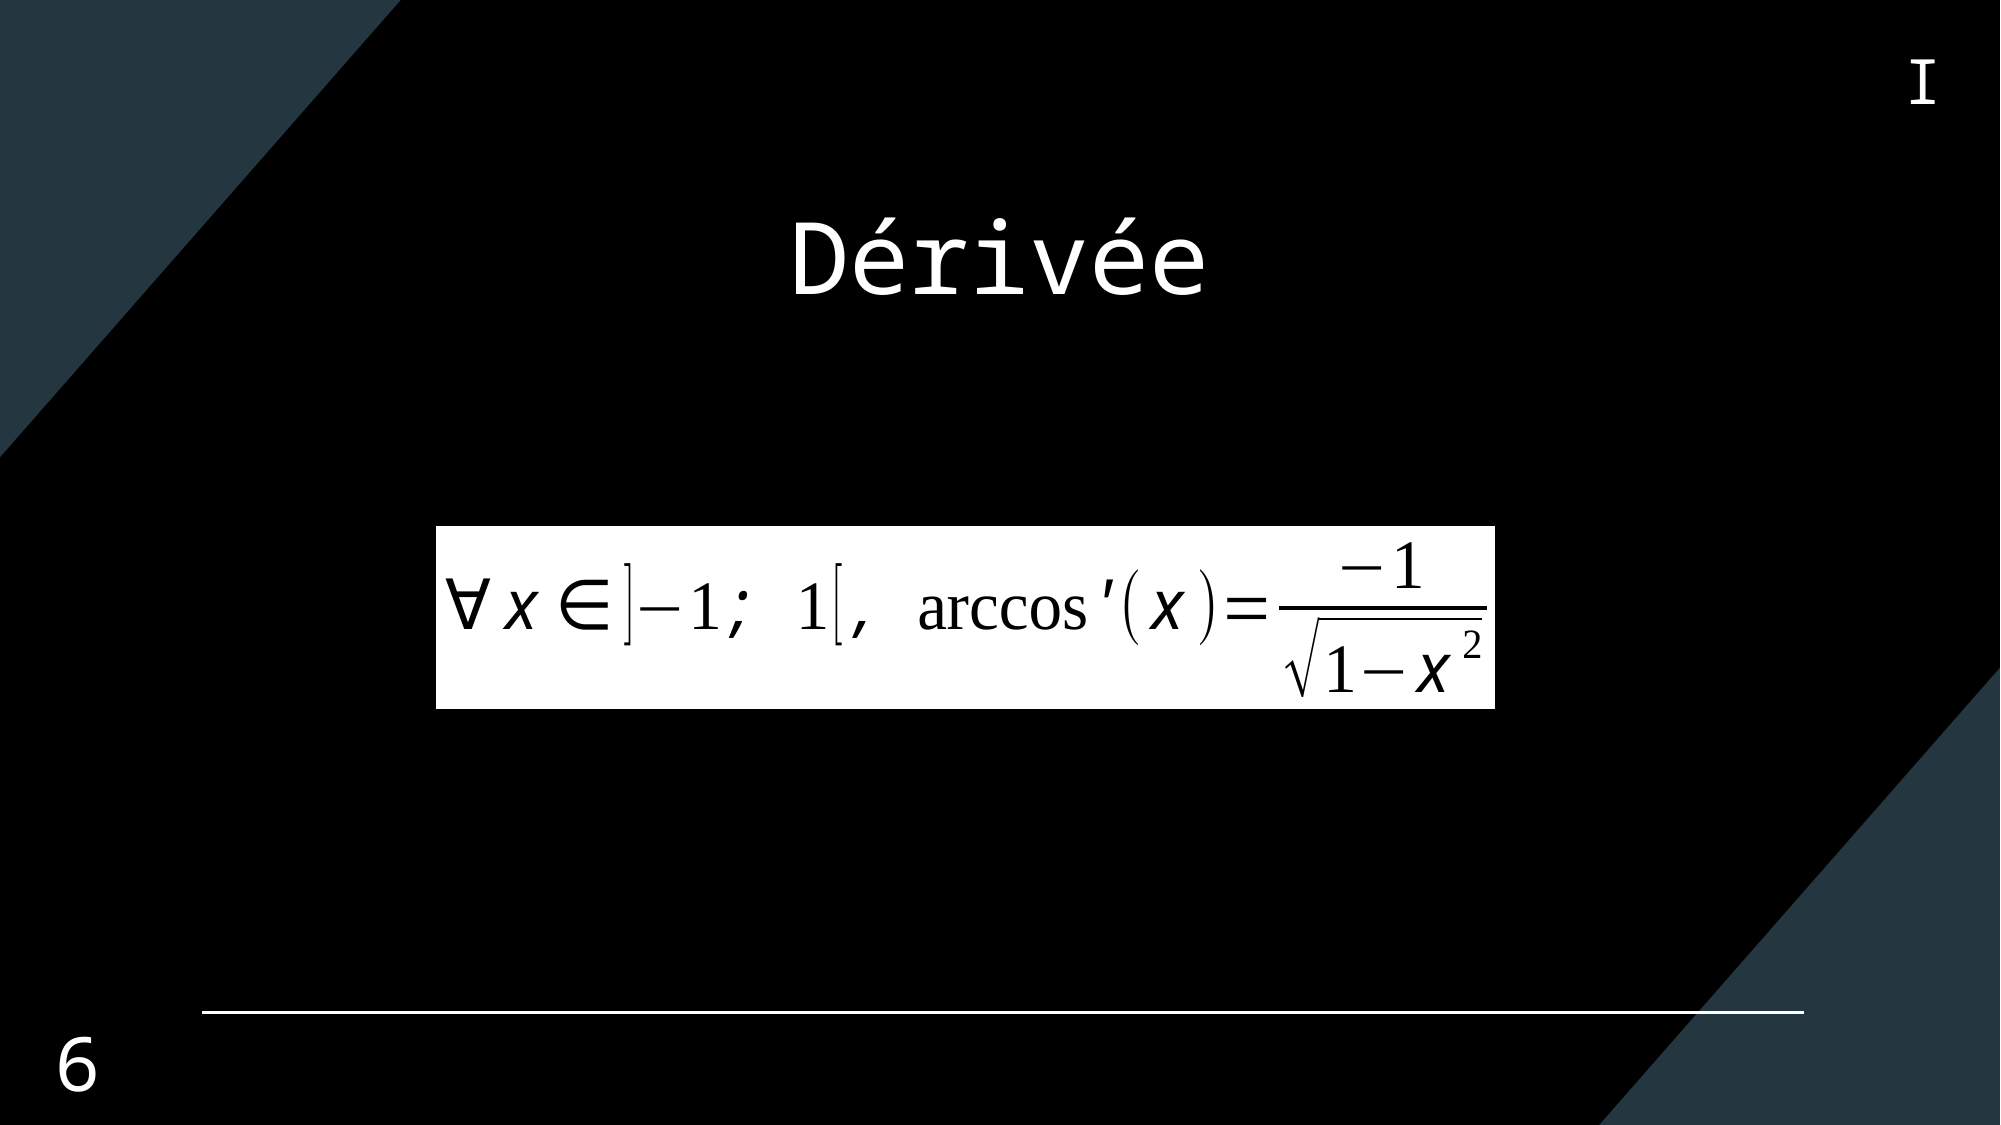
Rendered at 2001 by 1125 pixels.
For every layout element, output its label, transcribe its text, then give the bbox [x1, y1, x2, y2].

title Dérivée [187, 143, 1813, 367]
text_box I [1889, 30, 1958, 119]
text_box <number> [40, 1003, 433, 1107]
chart [435, 510, 1496, 709]
